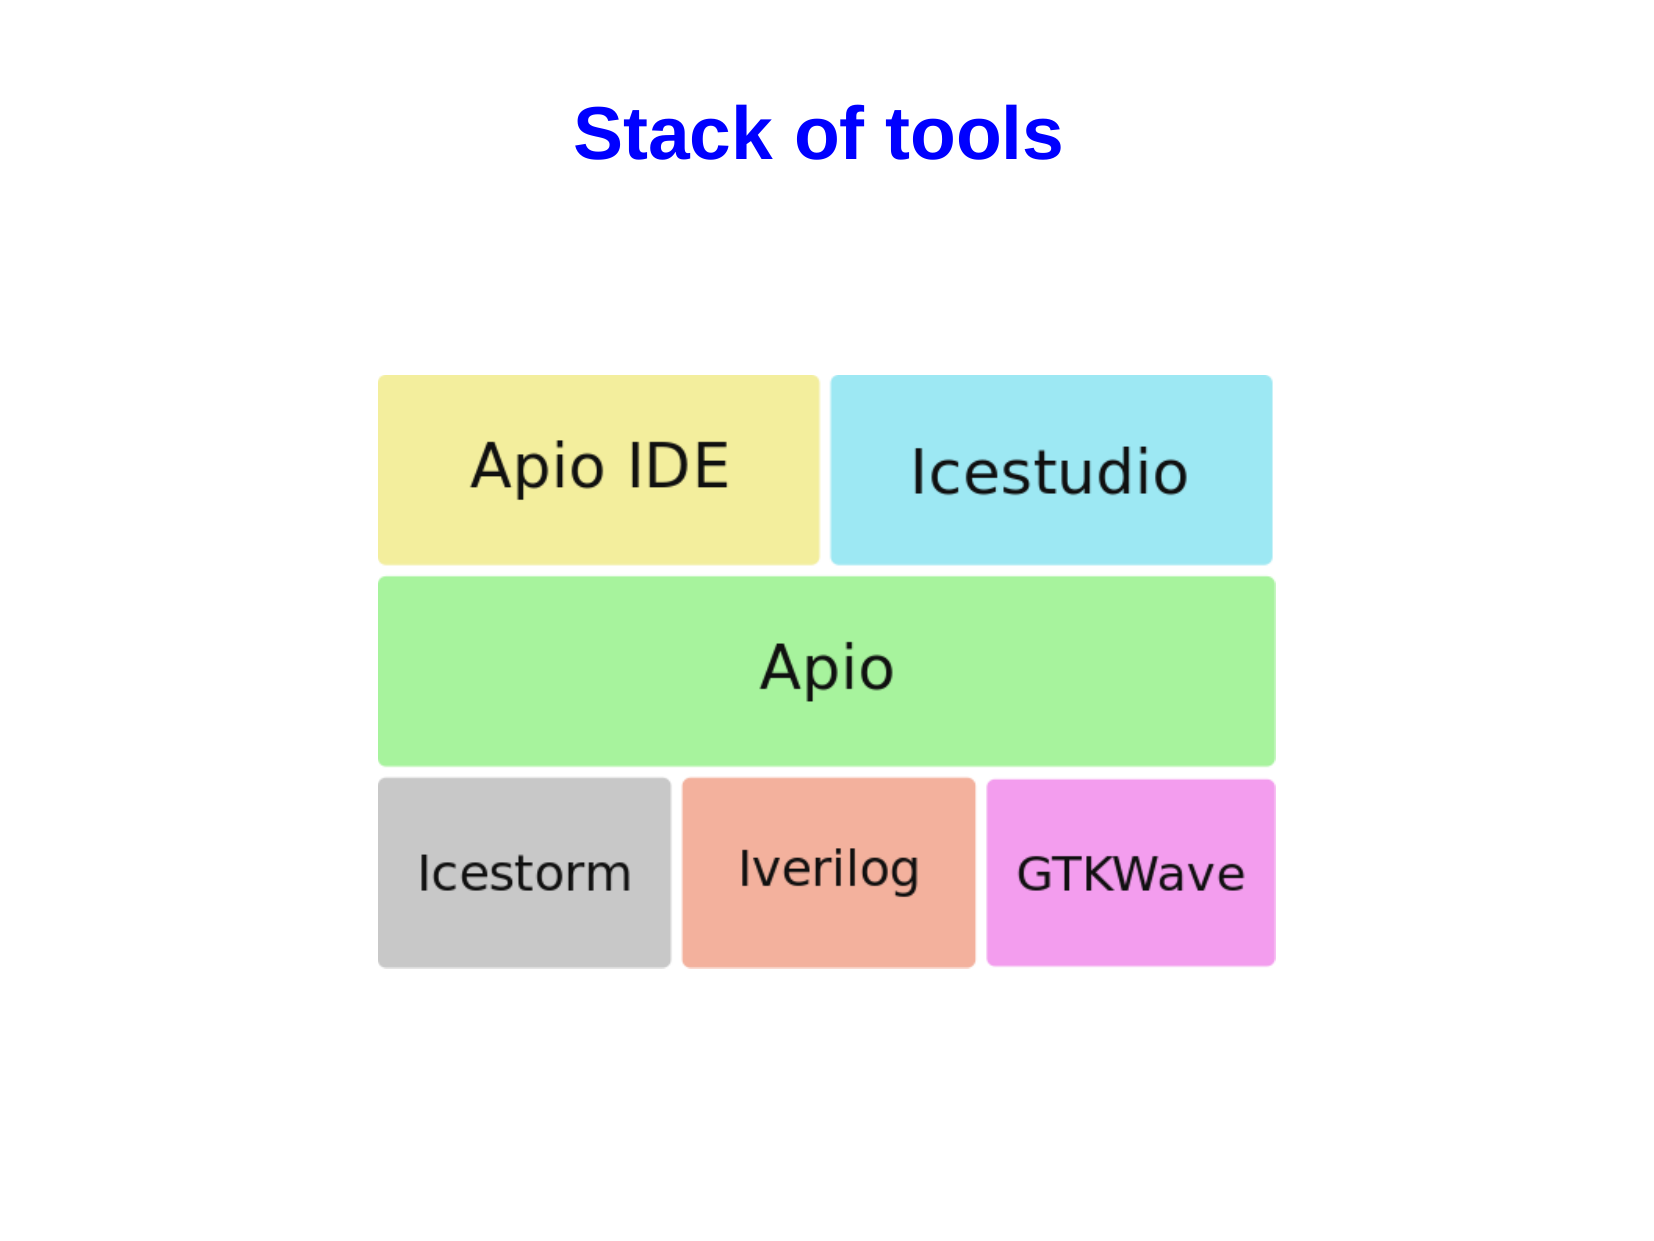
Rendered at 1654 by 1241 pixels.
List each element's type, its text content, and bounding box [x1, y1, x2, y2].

picture [378, 375, 1276, 969]
title Stack of tools [75, 30, 1564, 238]
